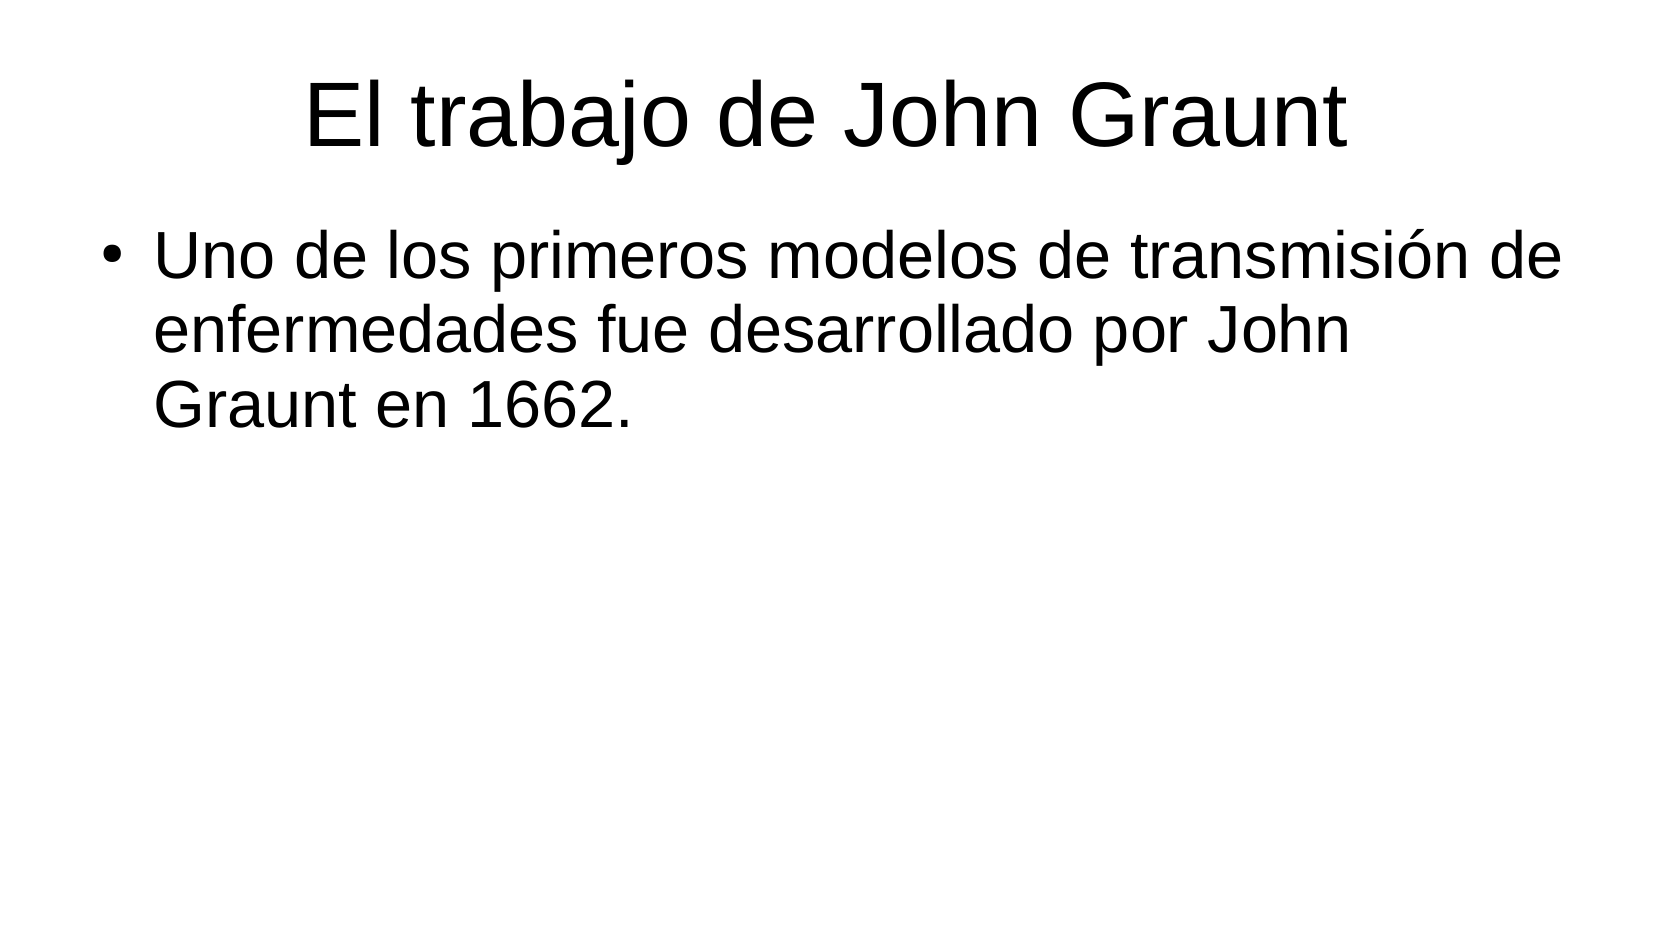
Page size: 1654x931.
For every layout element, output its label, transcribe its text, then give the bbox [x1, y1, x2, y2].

list Uno de los primeros modelos de transmisión de enfermedades fue desarrollado por John Graunt en 1662. [82, 217, 1571, 758]
title El trabajo de John Graunt [82, 37, 1571, 193]
